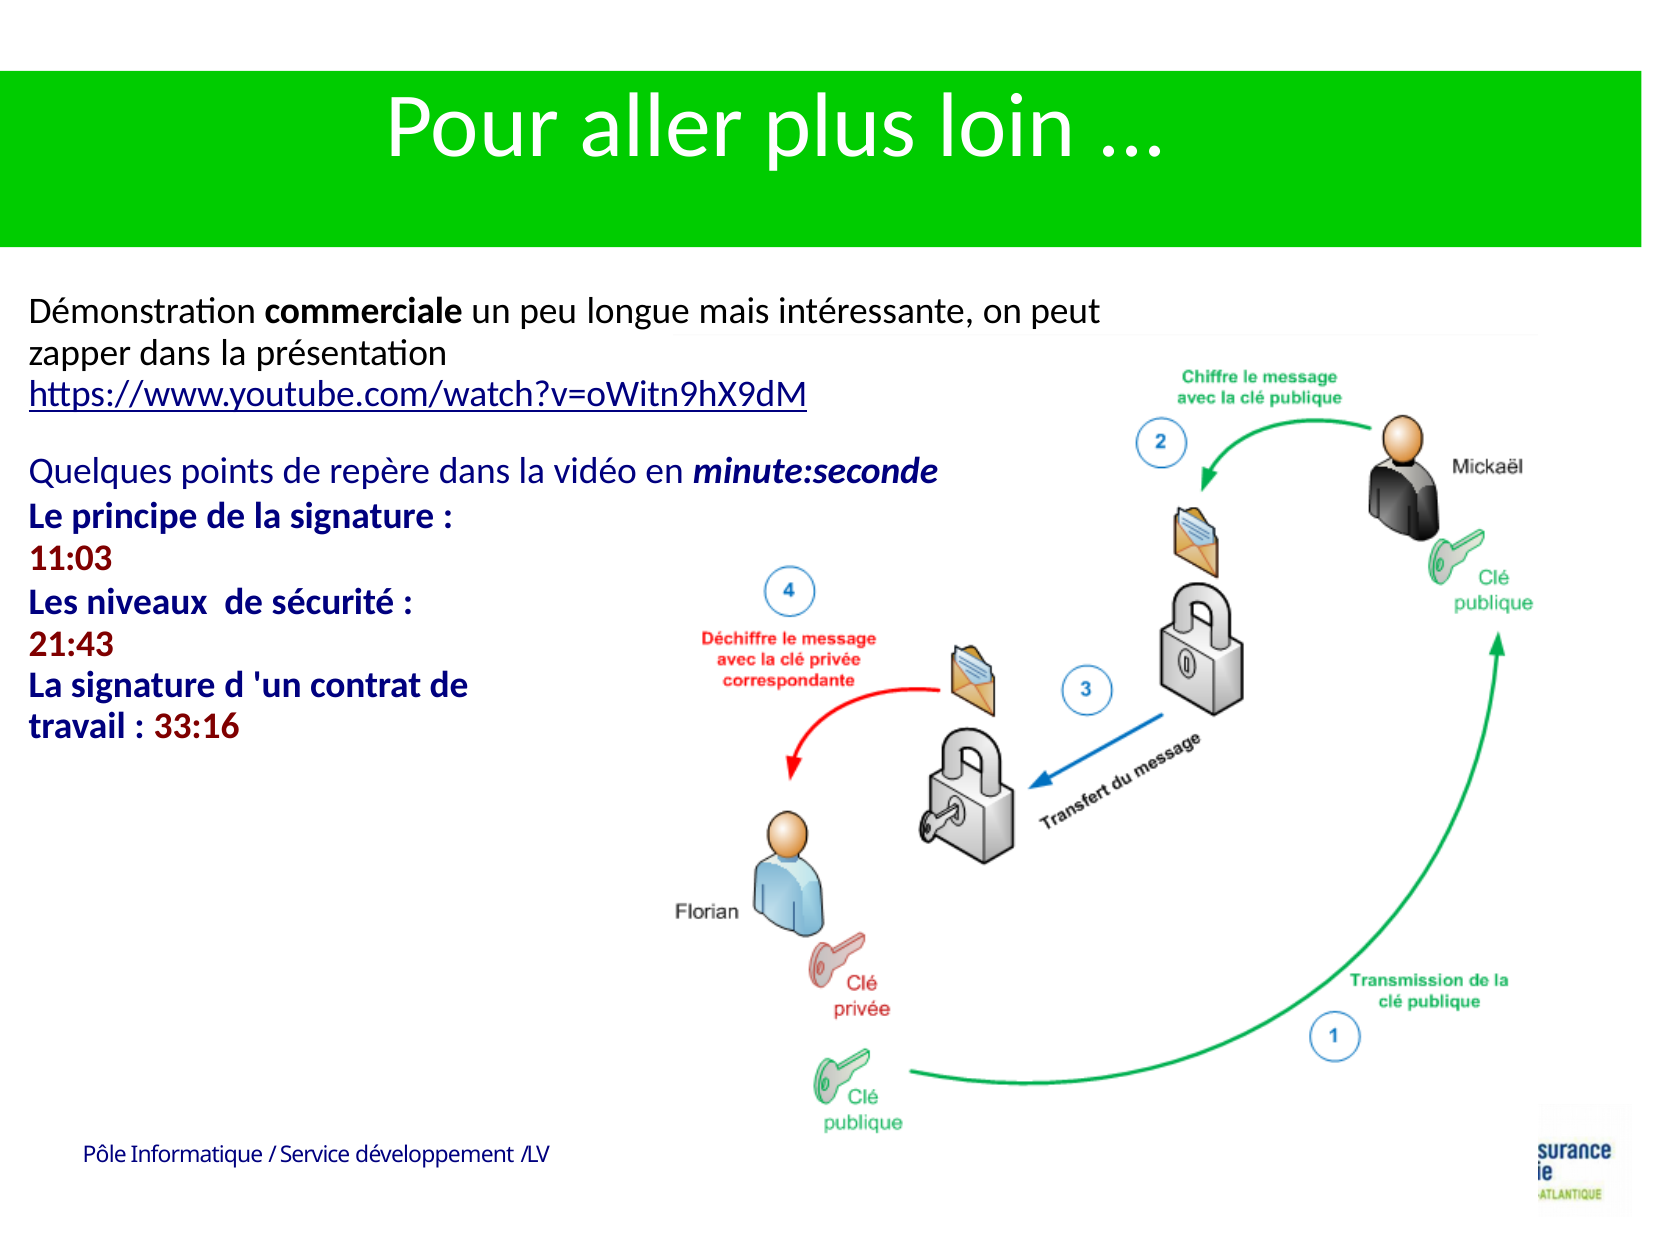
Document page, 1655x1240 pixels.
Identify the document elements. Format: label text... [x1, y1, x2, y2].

text_box Démonstration commerciale un peu longue mais intéressante, on peut zapper dans la présentation https://www.youtube.com/watch?v=oWitn9hX9dM Quelques points de repère dans la vidéo en minute:seconde Le principe de la signature : 11:03 Les niveaux de sécurité : 21:43 La signature d 'un contrat de travail : 33:16 [11, 283, 1205, 1240]
title Pour aller plus loin ... [383, 63, 1244, 273]
text_box [1244, 70, 1642, 248]
text_box [0, 70, 383, 248]
text_box [1538, 1104, 1632, 1217]
picture [1205, 334, 1538, 1235]
